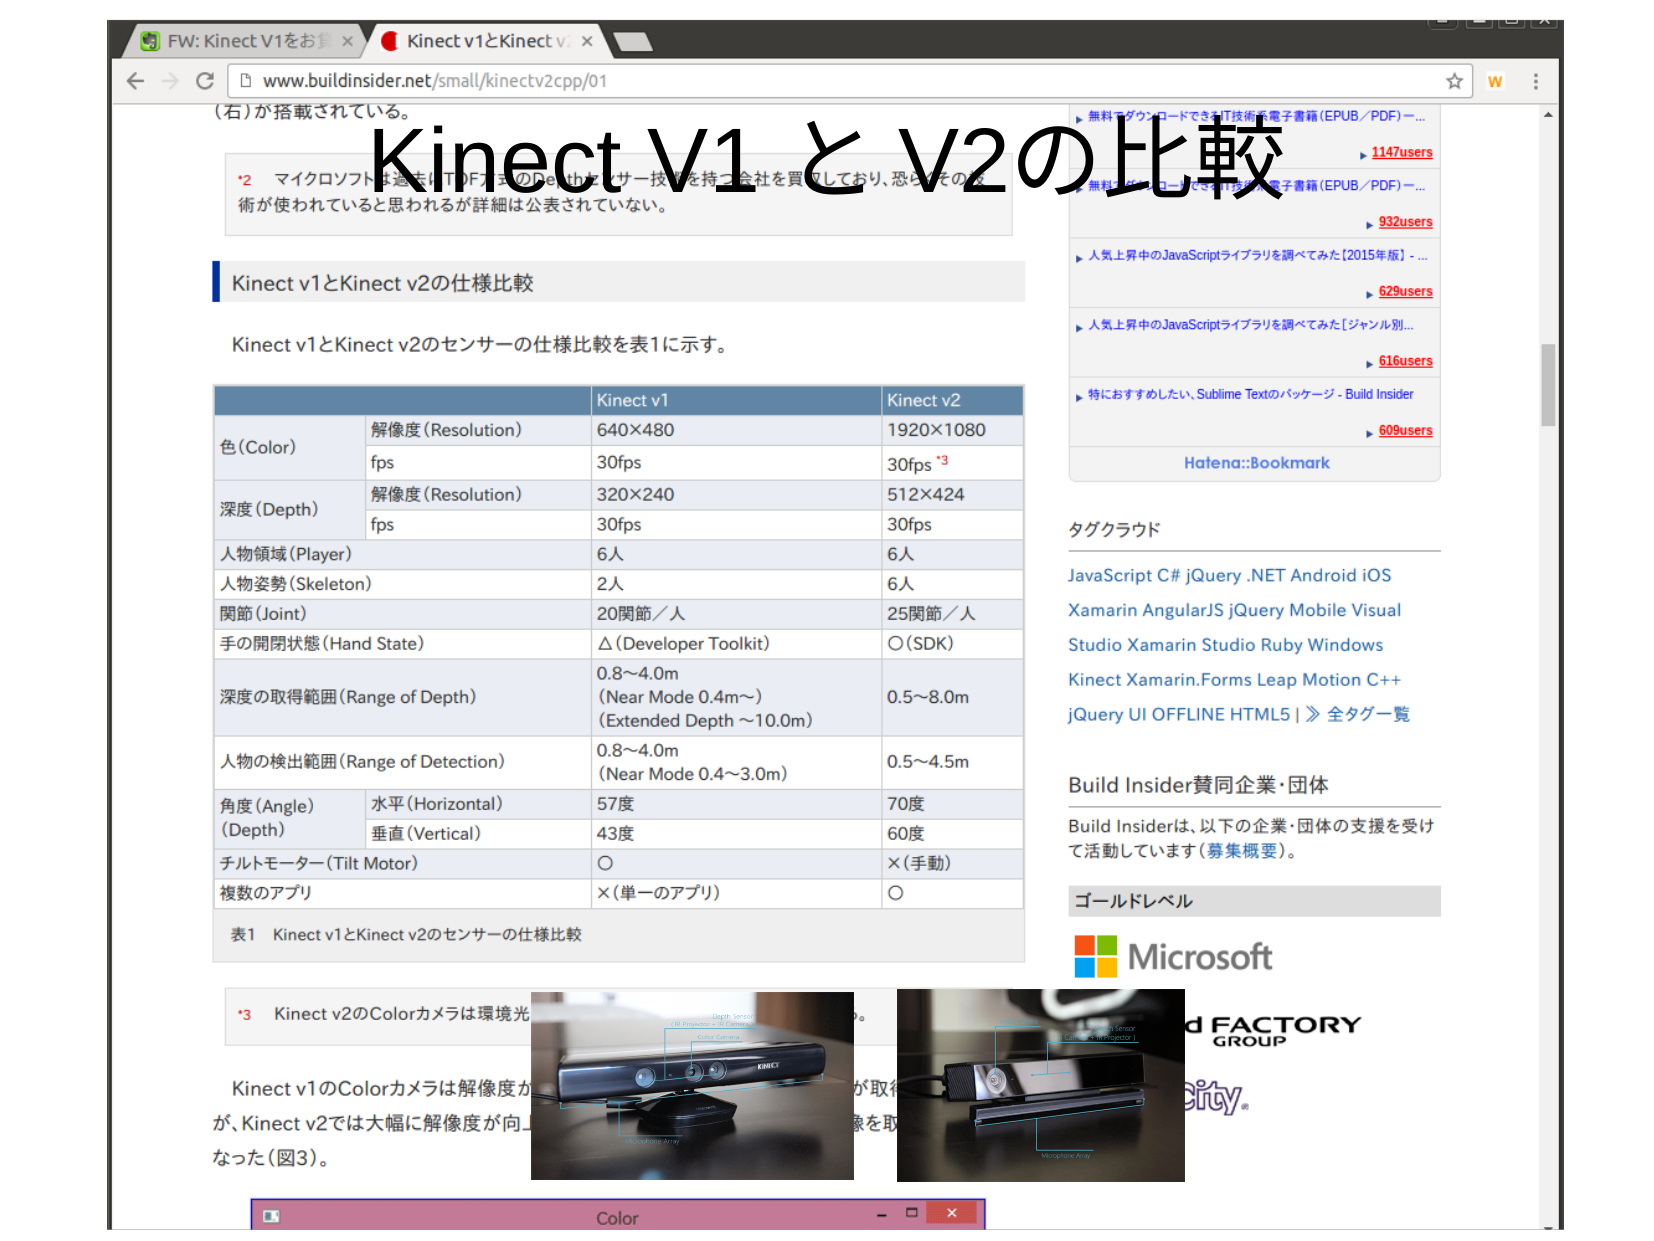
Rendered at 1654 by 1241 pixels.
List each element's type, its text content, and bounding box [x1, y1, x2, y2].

title Kinect V1 と V2の比較 [82, 49, 1571, 257]
picture [107, 257, 1564, 1241]
picture [107, 4, 1564, 49]
